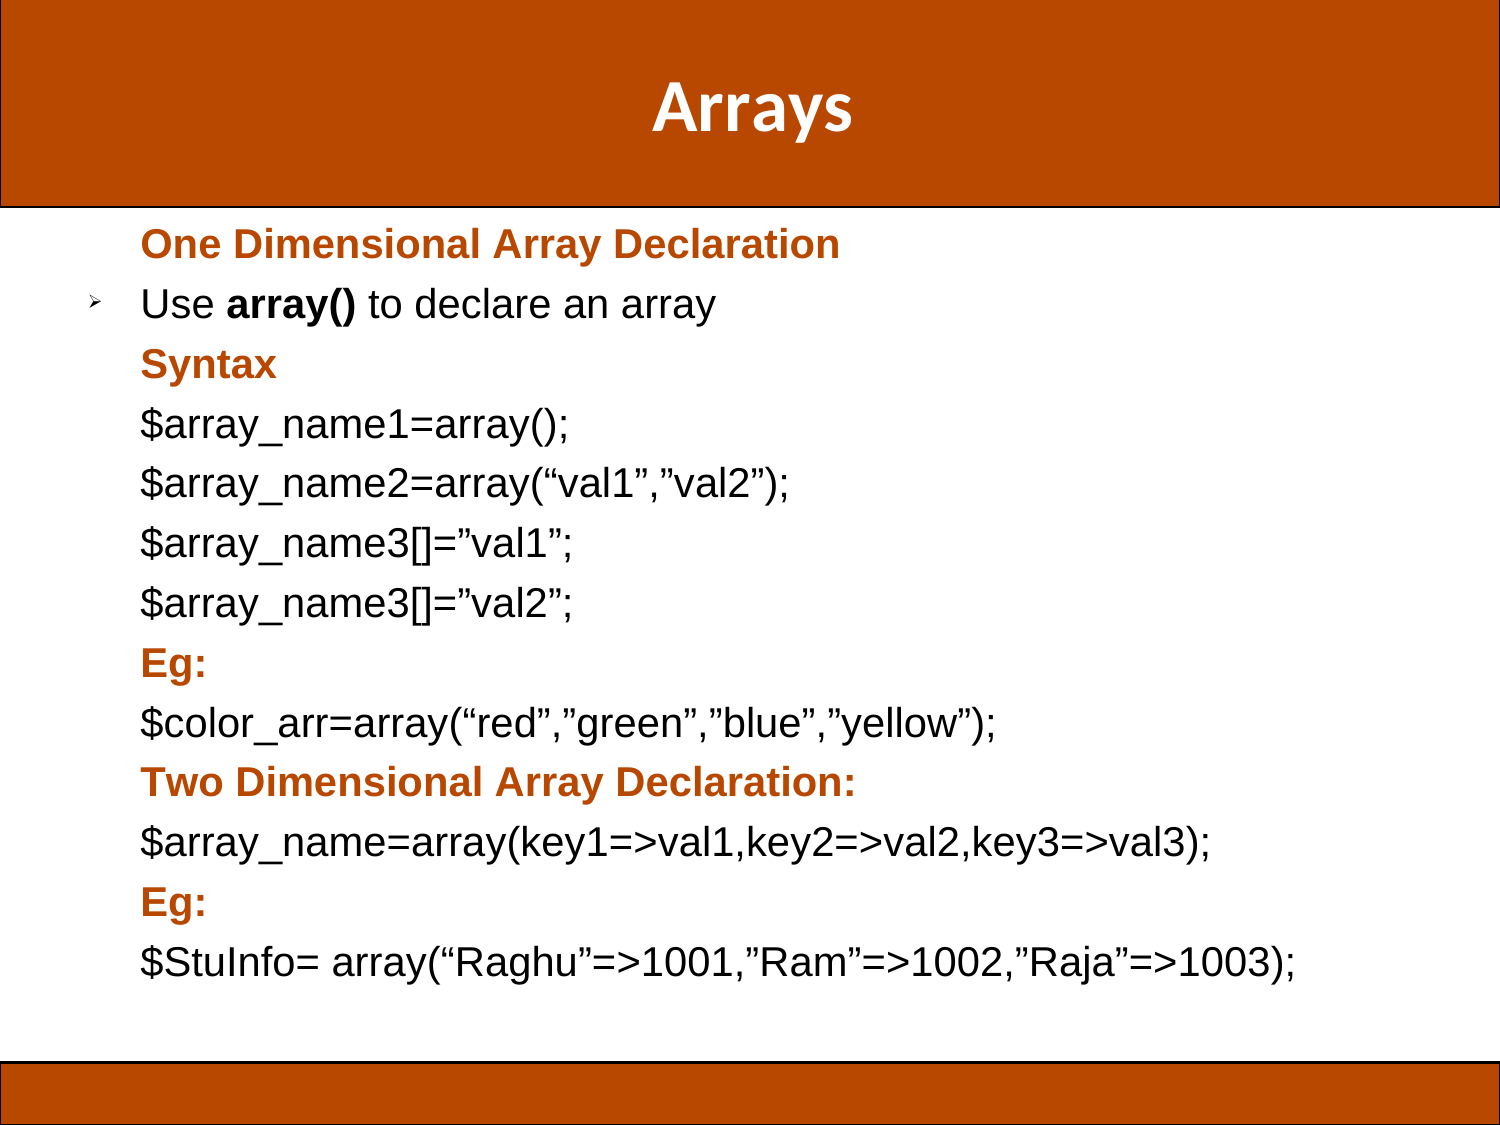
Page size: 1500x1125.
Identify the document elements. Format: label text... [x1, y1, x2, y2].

text_box Arrays [295, 66, 1211, 154]
list One Dimensional Array Declaration Use array() to declare an array Syntax $array_name1=array(); $array_name2=array(“val1”,”val2”); $array_name3[]=”val1”; $array_name3[]=”val2”; Eg: $color_arr=array(“red”,”green”,”blue”,”yellow”); Two Dimensional Array Declaration: $array_name=array(key1=>val1,key2=>val2,key3=>val3); Eg: $StuInfo= array(“Raghu”=>1001,”Ram”=>1002,”Raja”=>1003); [29, 224, 1418, 1048]
